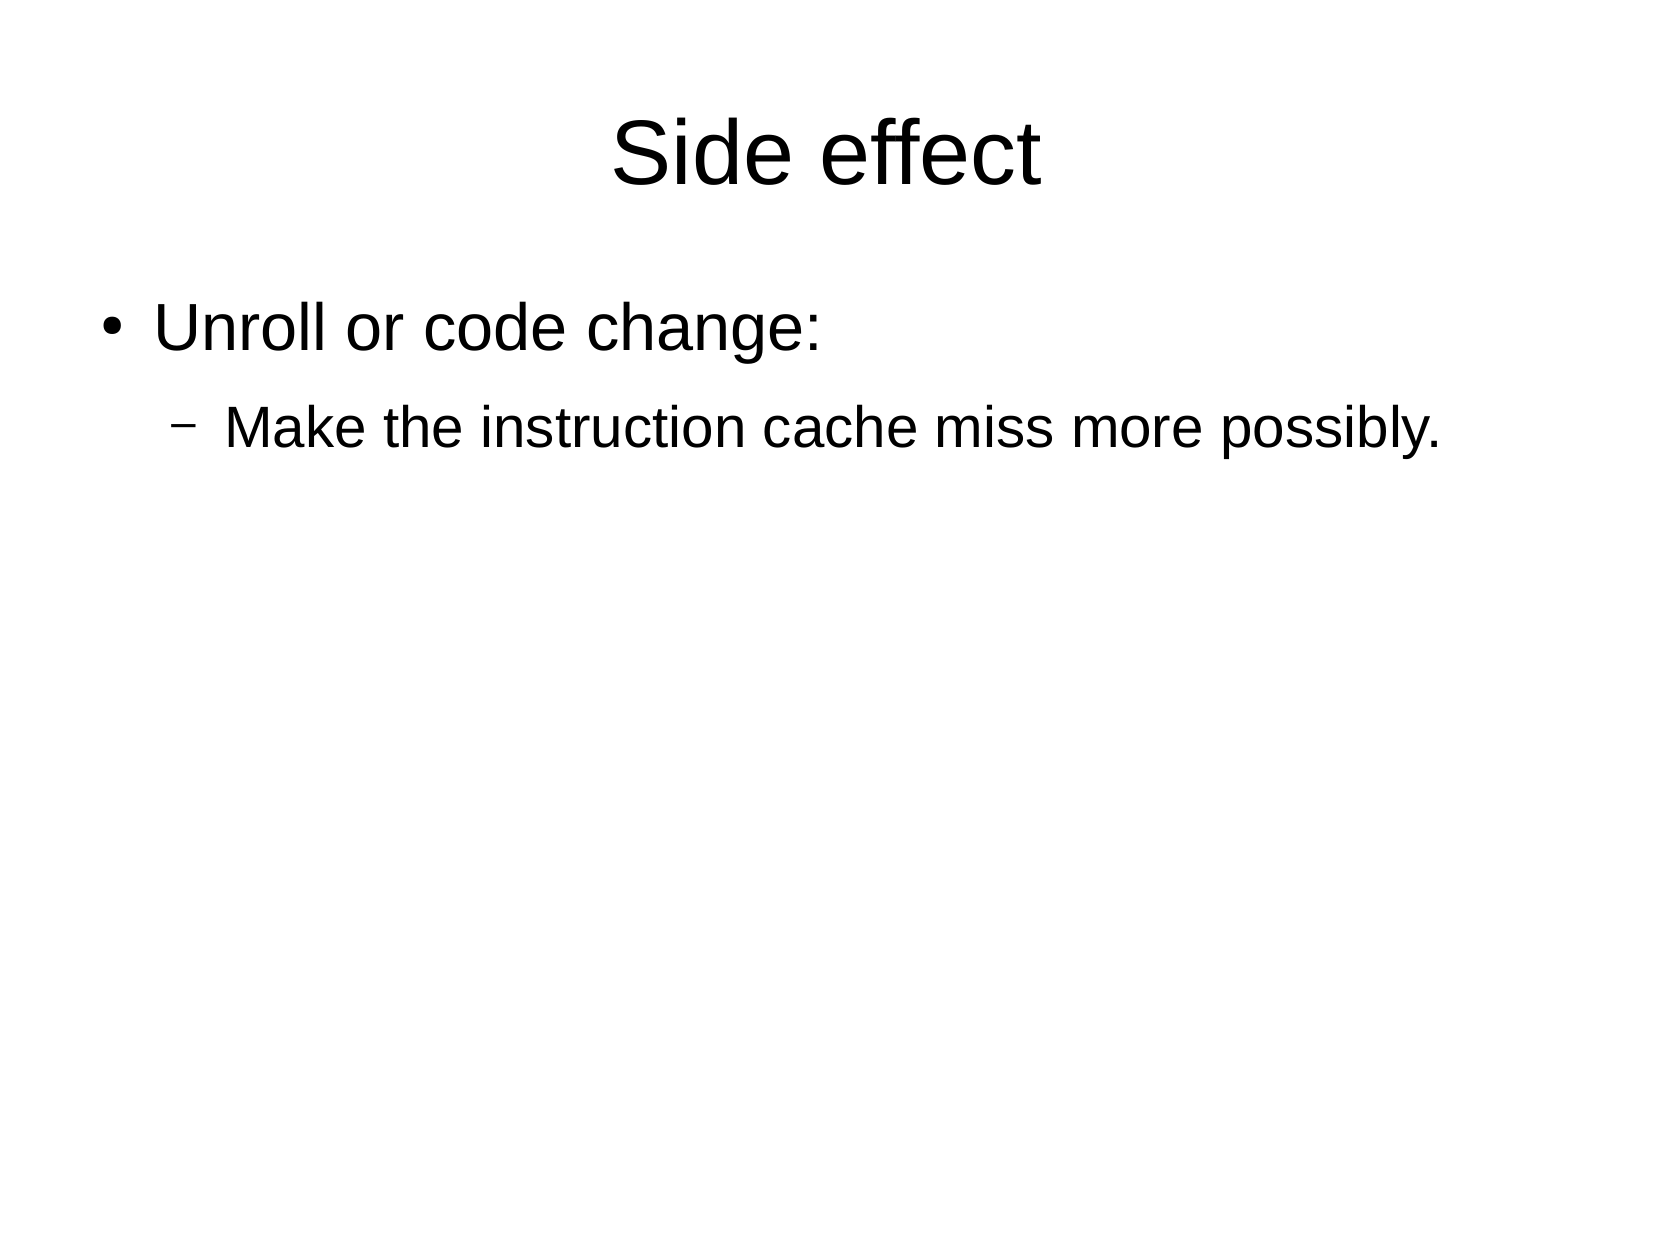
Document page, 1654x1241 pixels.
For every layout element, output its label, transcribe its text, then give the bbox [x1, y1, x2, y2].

title Side effect [82, 49, 1571, 257]
list Unroll or code change: Make the instruction cache miss more possibly. [82, 290, 1538, 1010]
